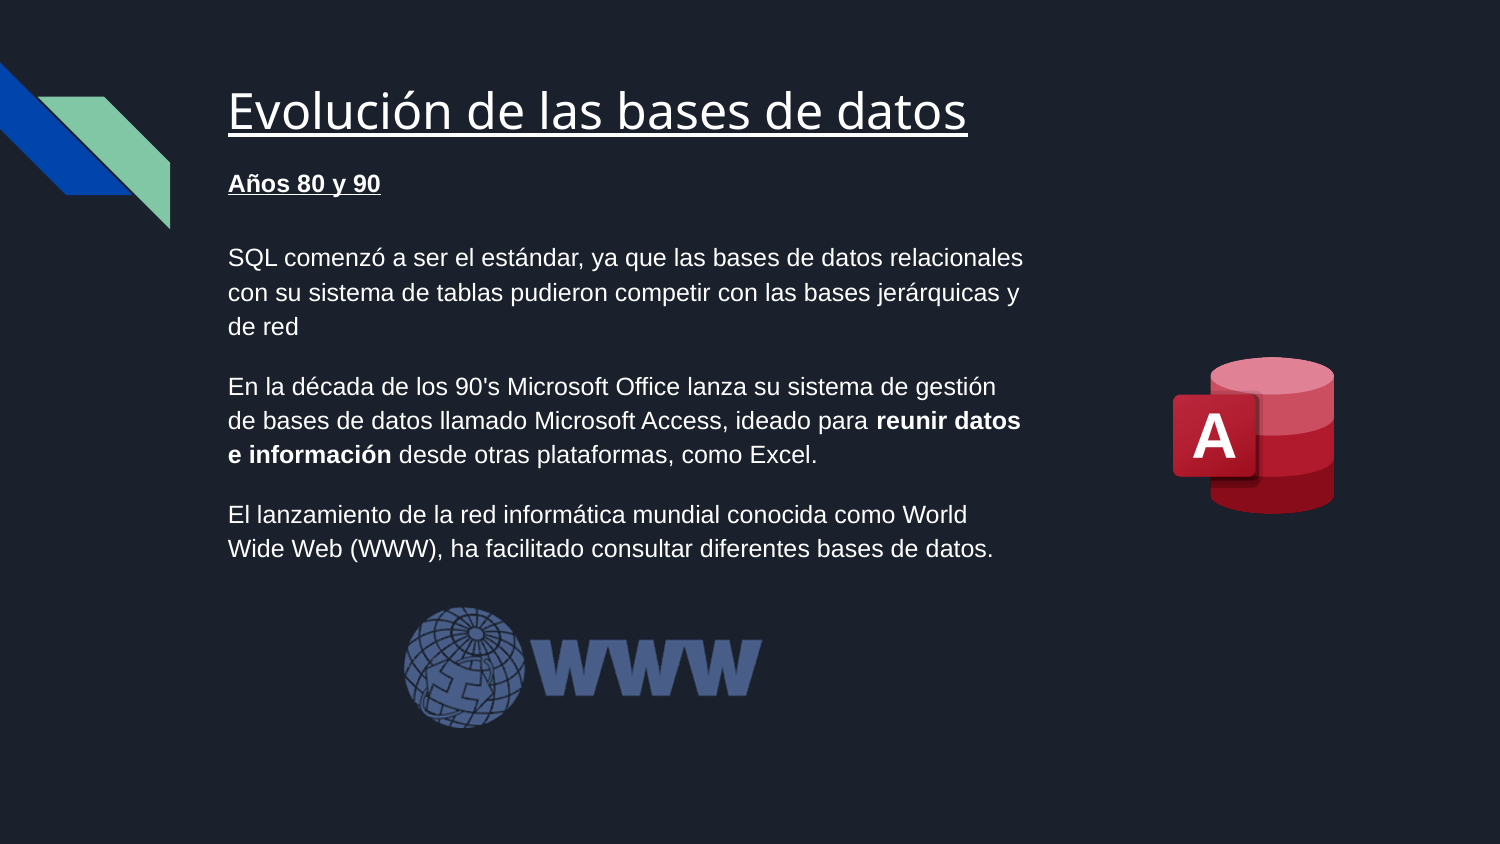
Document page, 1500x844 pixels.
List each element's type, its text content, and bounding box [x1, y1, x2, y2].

picture [404, 607, 763, 728]
list Años 80 y 90 SQL comenzó a ser el estándar, ya que las bases de datos relacionales con su sistema de tablas pudieron competir con las bases jerárquicas y de red En la década de los 90's Microsoft Office lanza su sistema de gestión de bases de datos llamado Microsoft Access, ideado para reunir datos e información desde otras plataformas, como Excel. El lanzamiento de la red informática mundial conocida como World Wide Web (WWW), ha facilitado consultar diferentes bases de datos. [212, 148, 1041, 735]
title Evolución de las bases de datos [212, 64, 1368, 215]
picture [1173, 357, 1334, 514]
